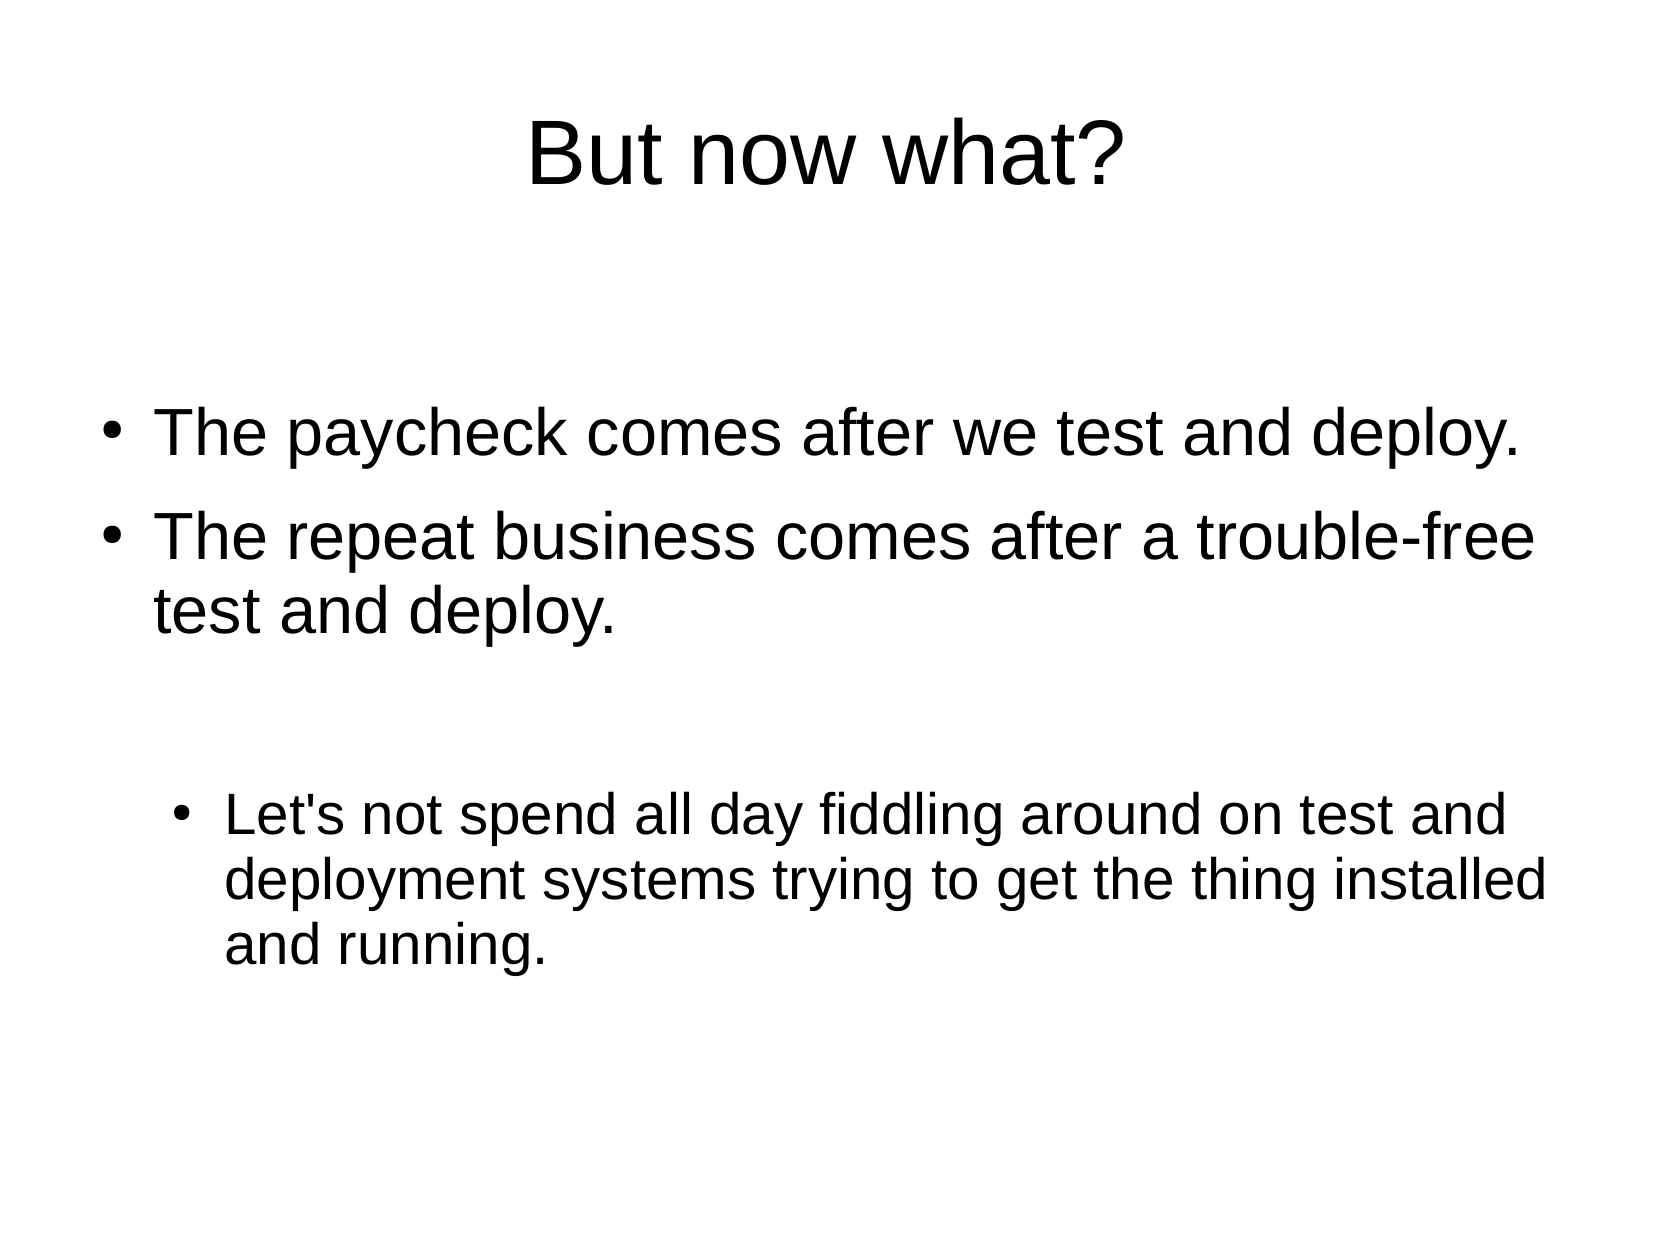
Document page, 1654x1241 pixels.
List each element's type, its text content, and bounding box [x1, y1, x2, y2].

list The paycheck comes after we test and deploy. The repeat business comes after a trouble-free test and deploy. Let's not spend all day fiddling around on test and deployment systems trying to get the thing installed and running. [82, 290, 1571, 1109]
title But now what? [82, 49, 1571, 257]
